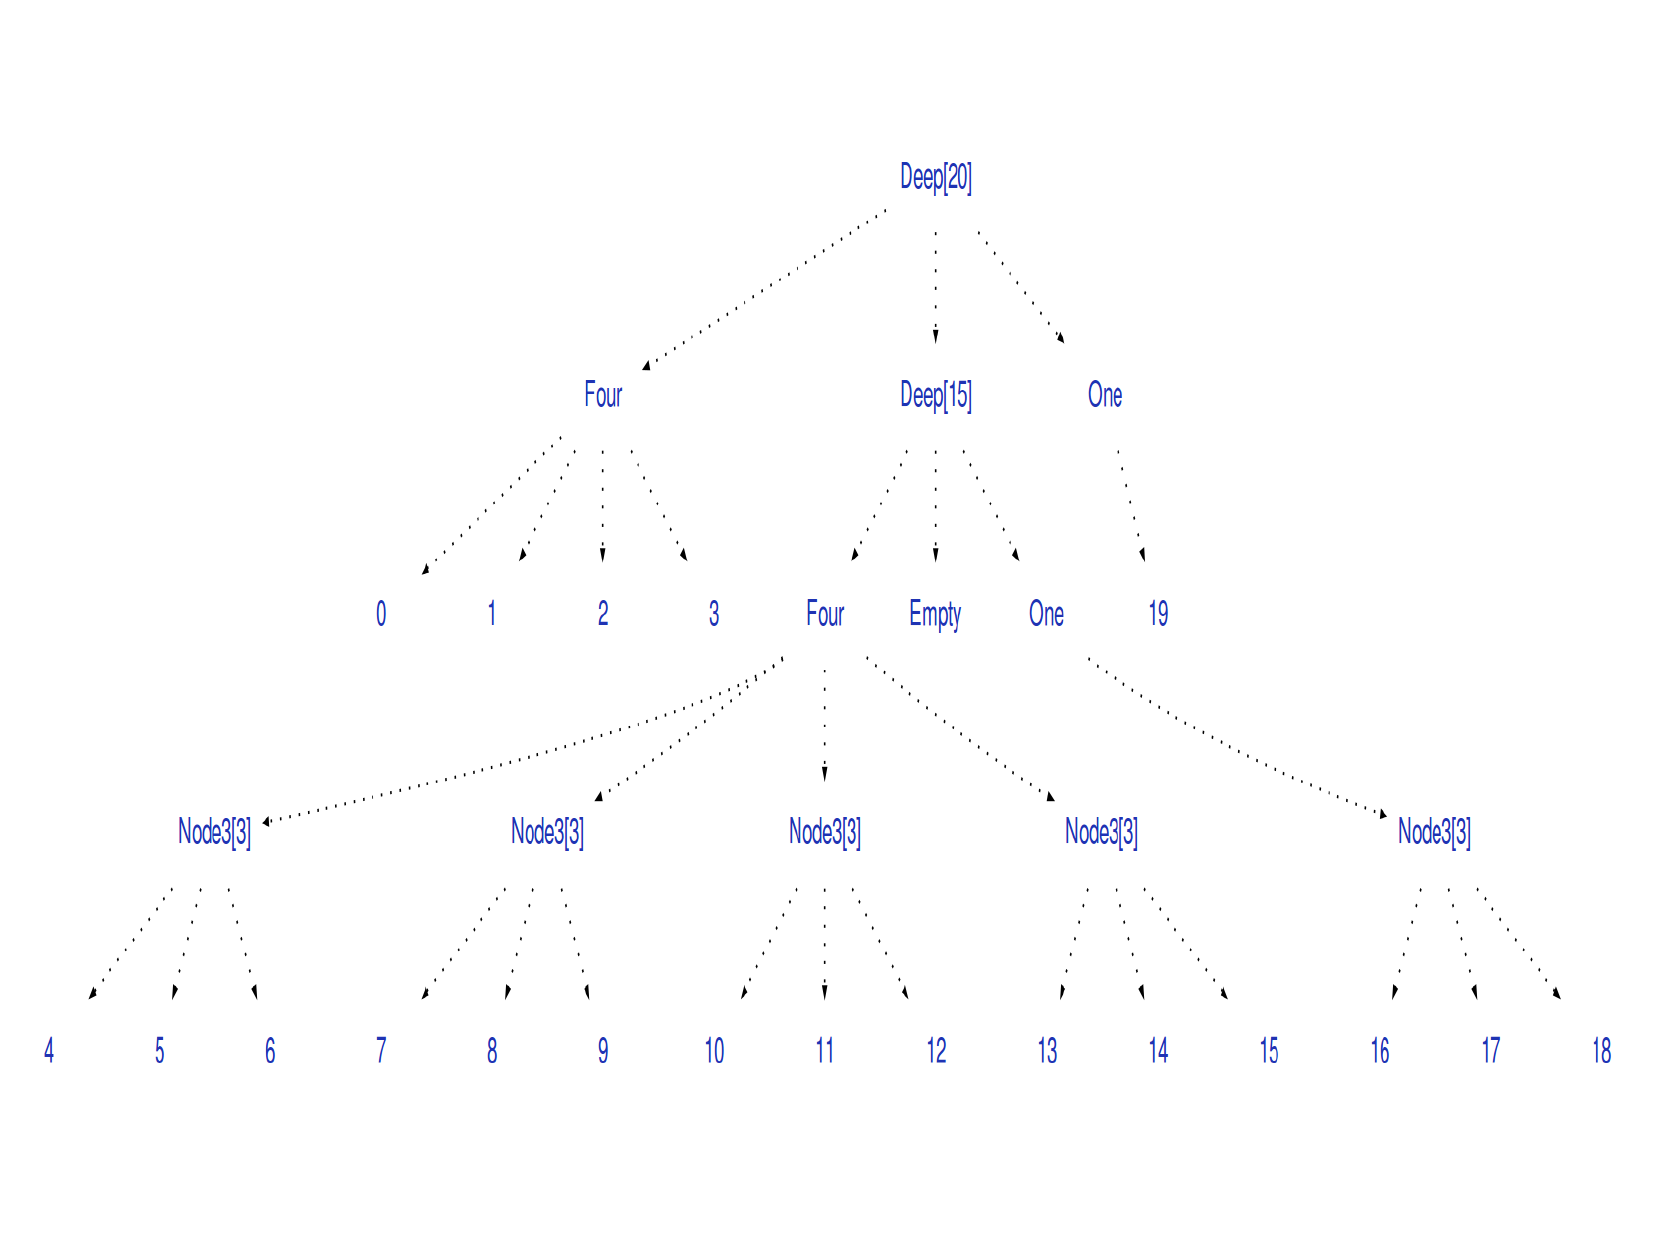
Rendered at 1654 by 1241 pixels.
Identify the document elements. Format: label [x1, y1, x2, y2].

picture [0, 112, 1649, 1118]
